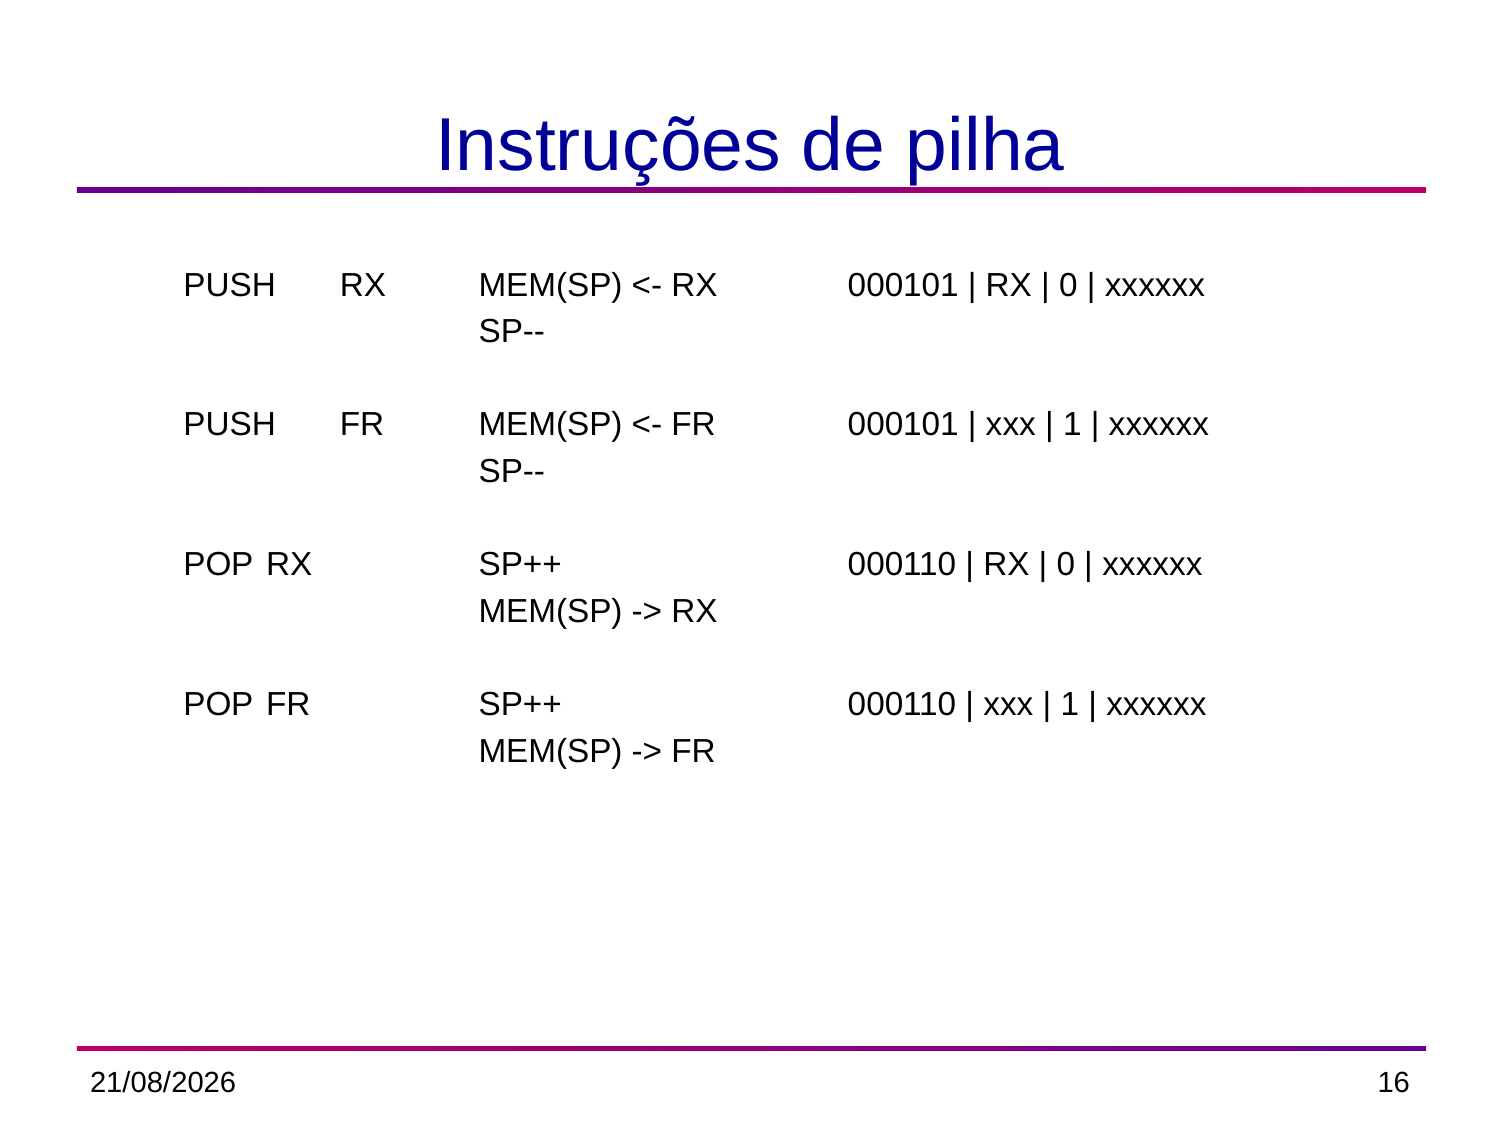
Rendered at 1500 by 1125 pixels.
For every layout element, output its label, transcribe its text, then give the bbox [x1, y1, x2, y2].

slide_number 04/08/2021 [75, 1055, 425, 1125]
slide_number <number> [1074, 1059, 1425, 1125]
title Instruções de pilha [76, 74, 1424, 193]
text_box PUSH RX MEM(SP) <- RX 000101 | RX | 0 | xxxxxx SP-- PUSH FR MEM(SP) <- FR 000101 | xxx | 1 | xxxxxx SP-- POP RX SP++ 000110 | RX | 0 | xxxxxx MEM(SP) -> RX POP FR SP++ 000110 | xxx | 1 | xxxxxx MEM(SP) -> FR [112, 255, 1463, 1059]
